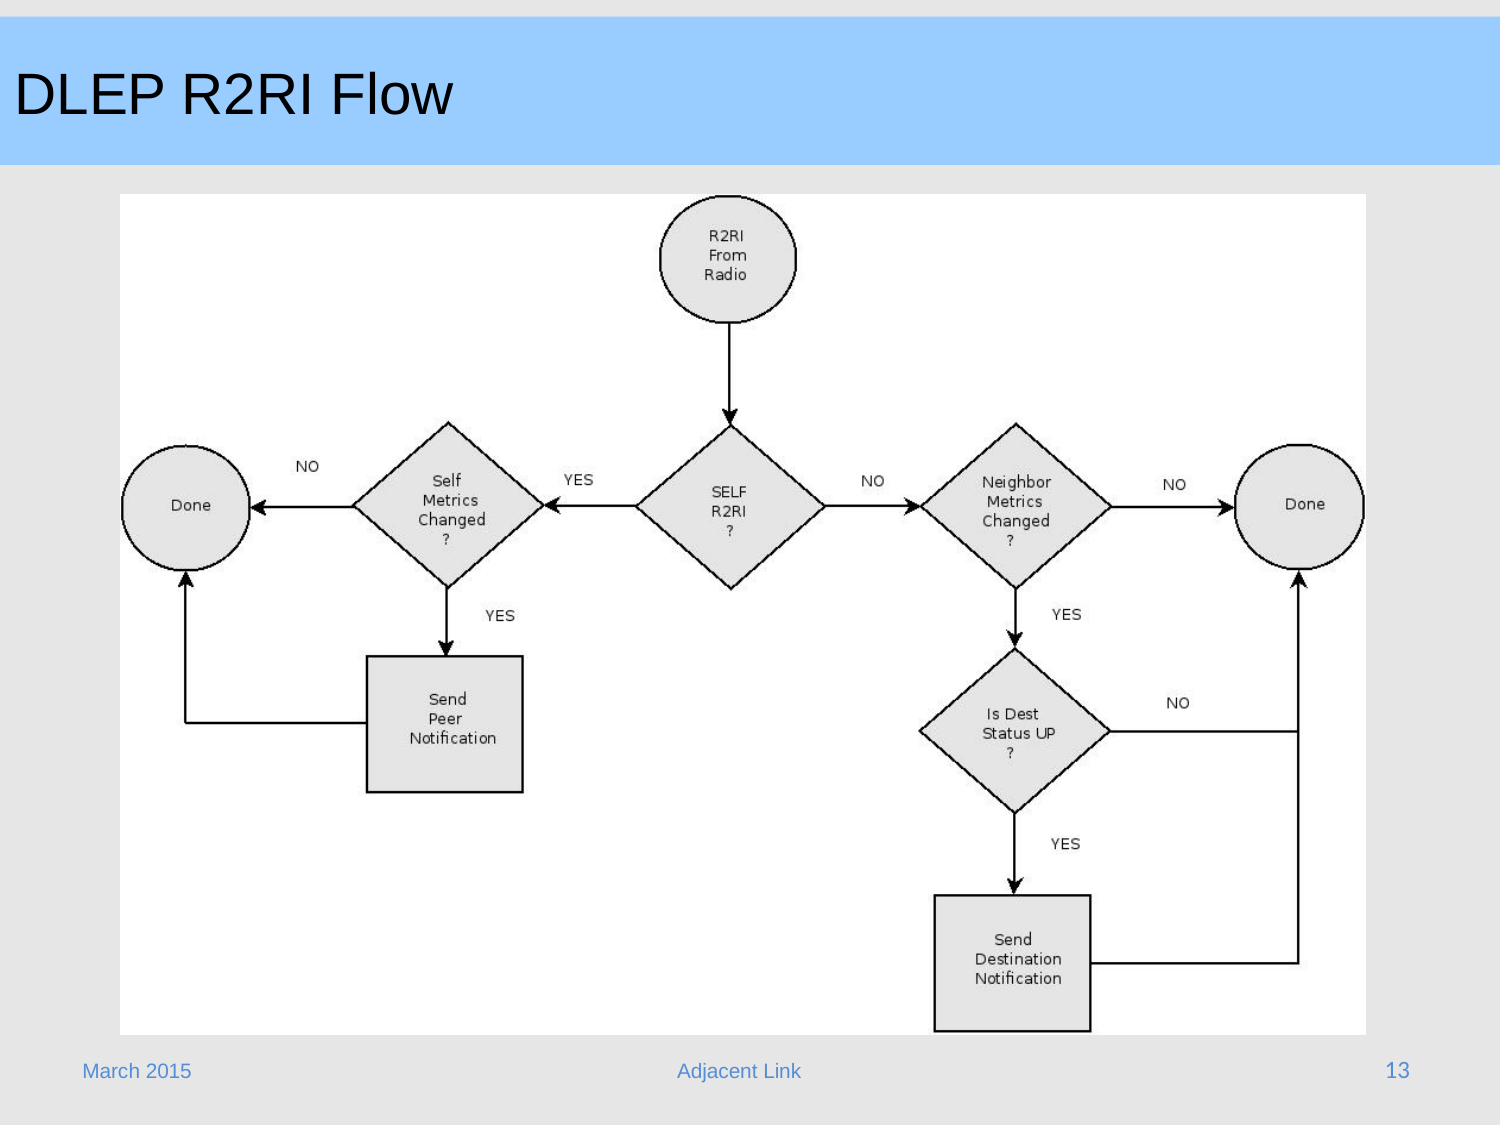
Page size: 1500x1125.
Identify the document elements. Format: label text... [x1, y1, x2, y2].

picture [120, 194, 1366, 1036]
text_box DLEP R2RI Flow [0, 16, 1500, 165]
